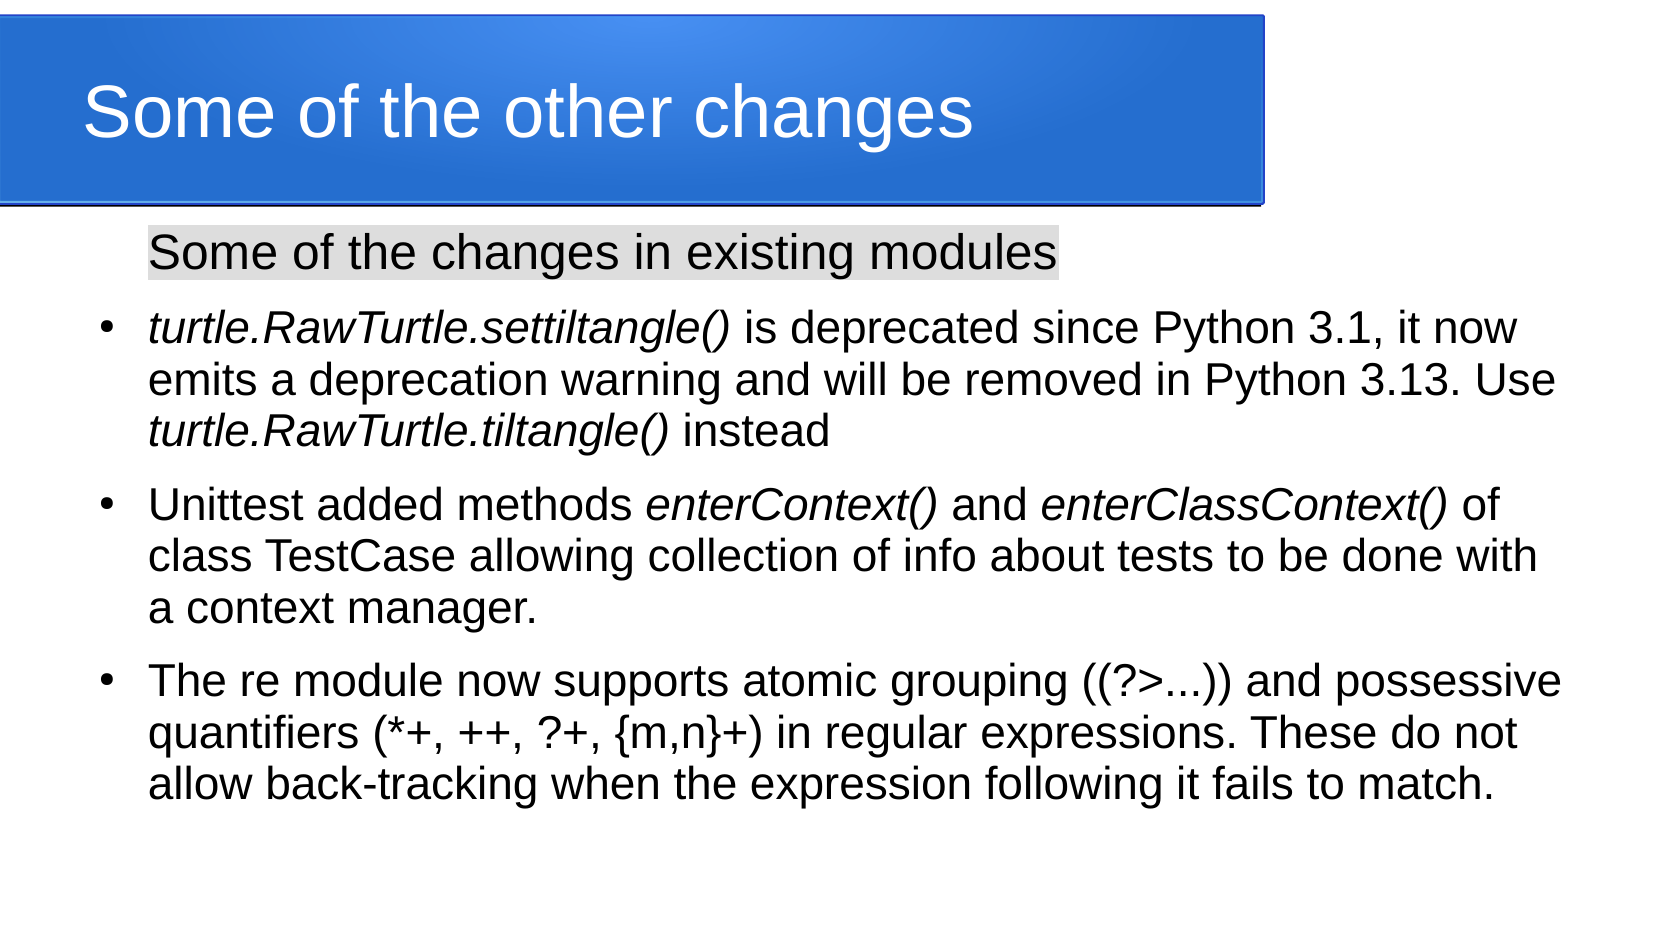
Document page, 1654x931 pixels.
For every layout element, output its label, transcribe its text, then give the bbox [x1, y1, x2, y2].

list Some of the changes in existing modules turtle.RawTurtle.settiltangle() is deprecated since Python 3.1, it now emits a deprecation warning and will be removed in Python 3.13. Use turtle.RawTurtle.tiltangle() instead Unittest added methods enterContext() and enterClassContext() of class TestCase allowing collection of info about tests to be done with a context manager. The re module now supports atomic grouping ((?>...)) and possessive quantifiers (*+, ++, ?+, {m,n}+) in regular expressions. These do not allow back-tracking when the expression following it fails to match. [82, 224, 1571, 856]
title Some of the other changes [82, 35, 1235, 189]
